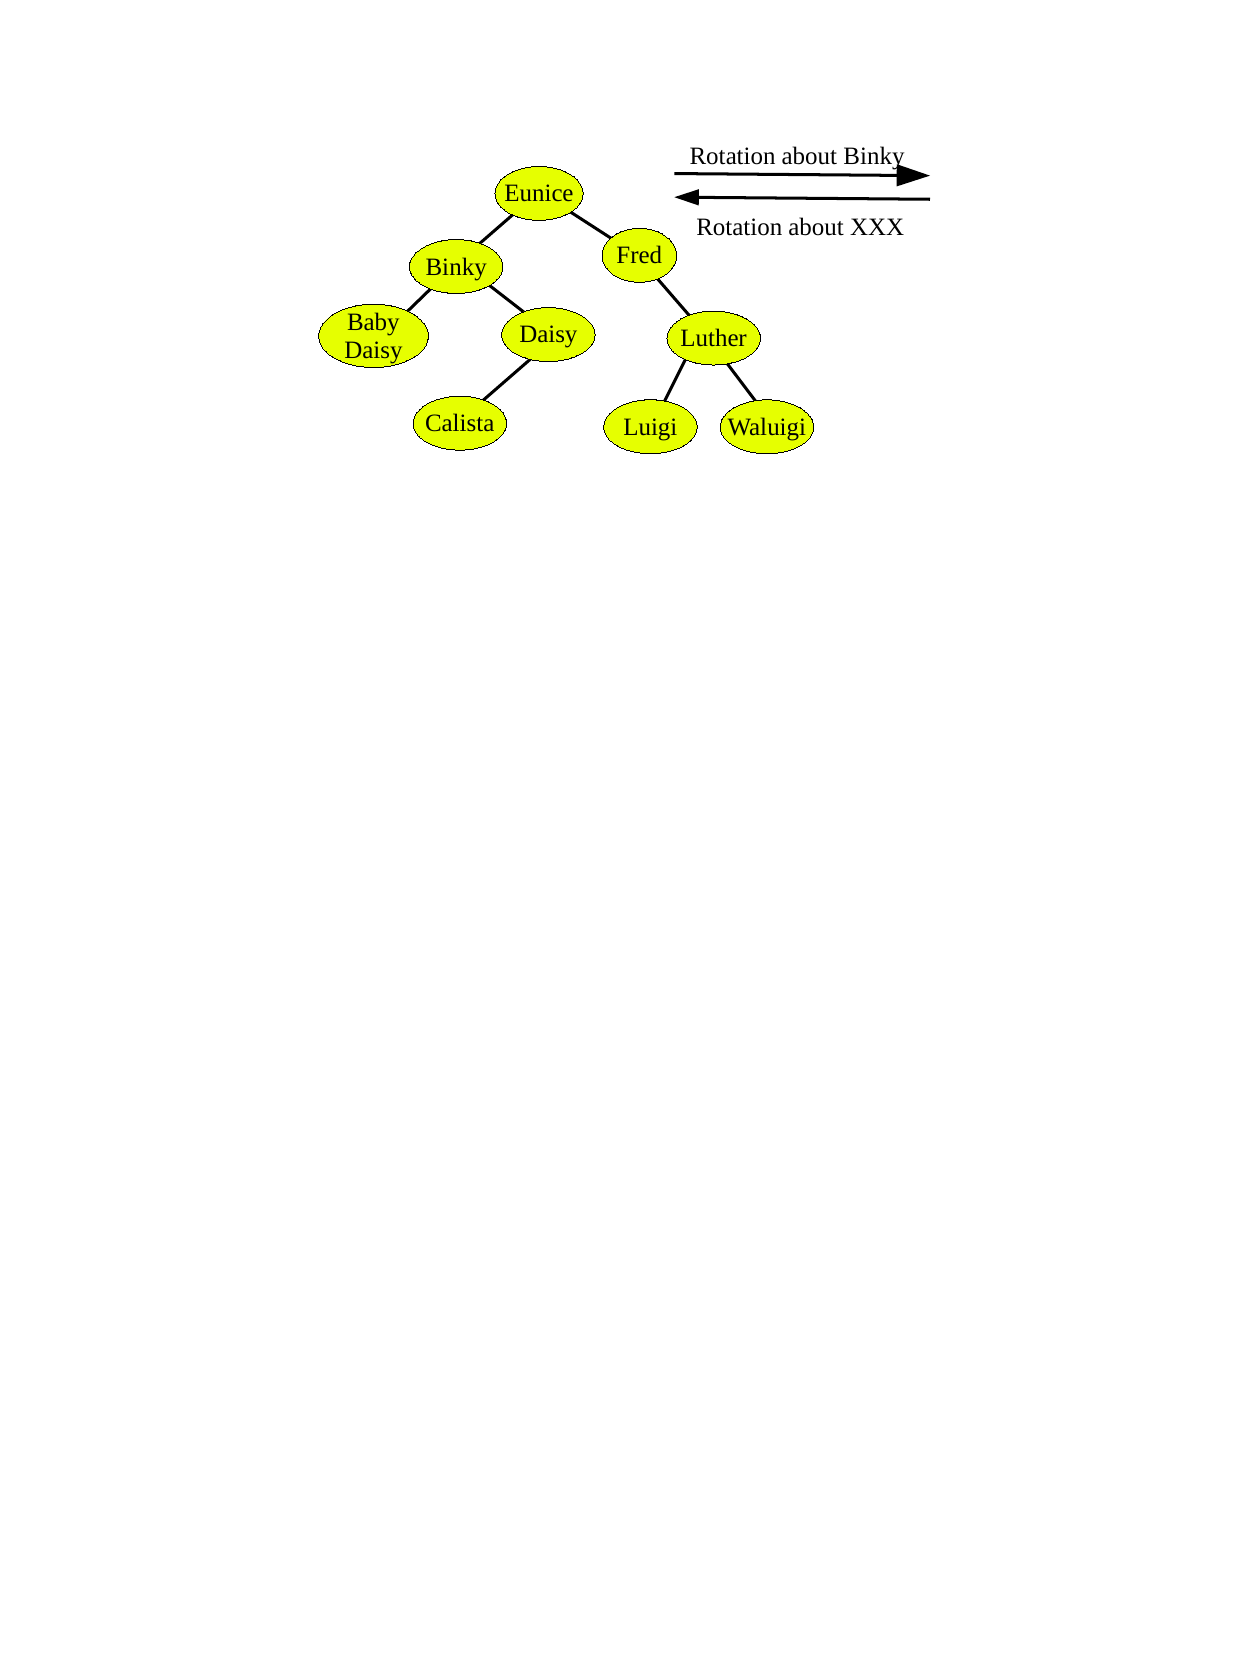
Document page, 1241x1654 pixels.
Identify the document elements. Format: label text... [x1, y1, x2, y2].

text_box Waluigi [720, 399, 814, 454]
text_box Fred [602, 228, 677, 283]
text_box Luther [666, 311, 761, 366]
text_box Baby Daisy [318, 304, 429, 368]
text_box Luigi [603, 399, 698, 454]
text_box Rotation about Binky [674, 135, 920, 175]
text_box Daisy [501, 307, 596, 362]
text_box Rotation about XXX [681, 205, 920, 246]
text_box Calista [413, 396, 507, 451]
text_box Eunice [494, 166, 584, 221]
text_box Binky [409, 239, 503, 294]
